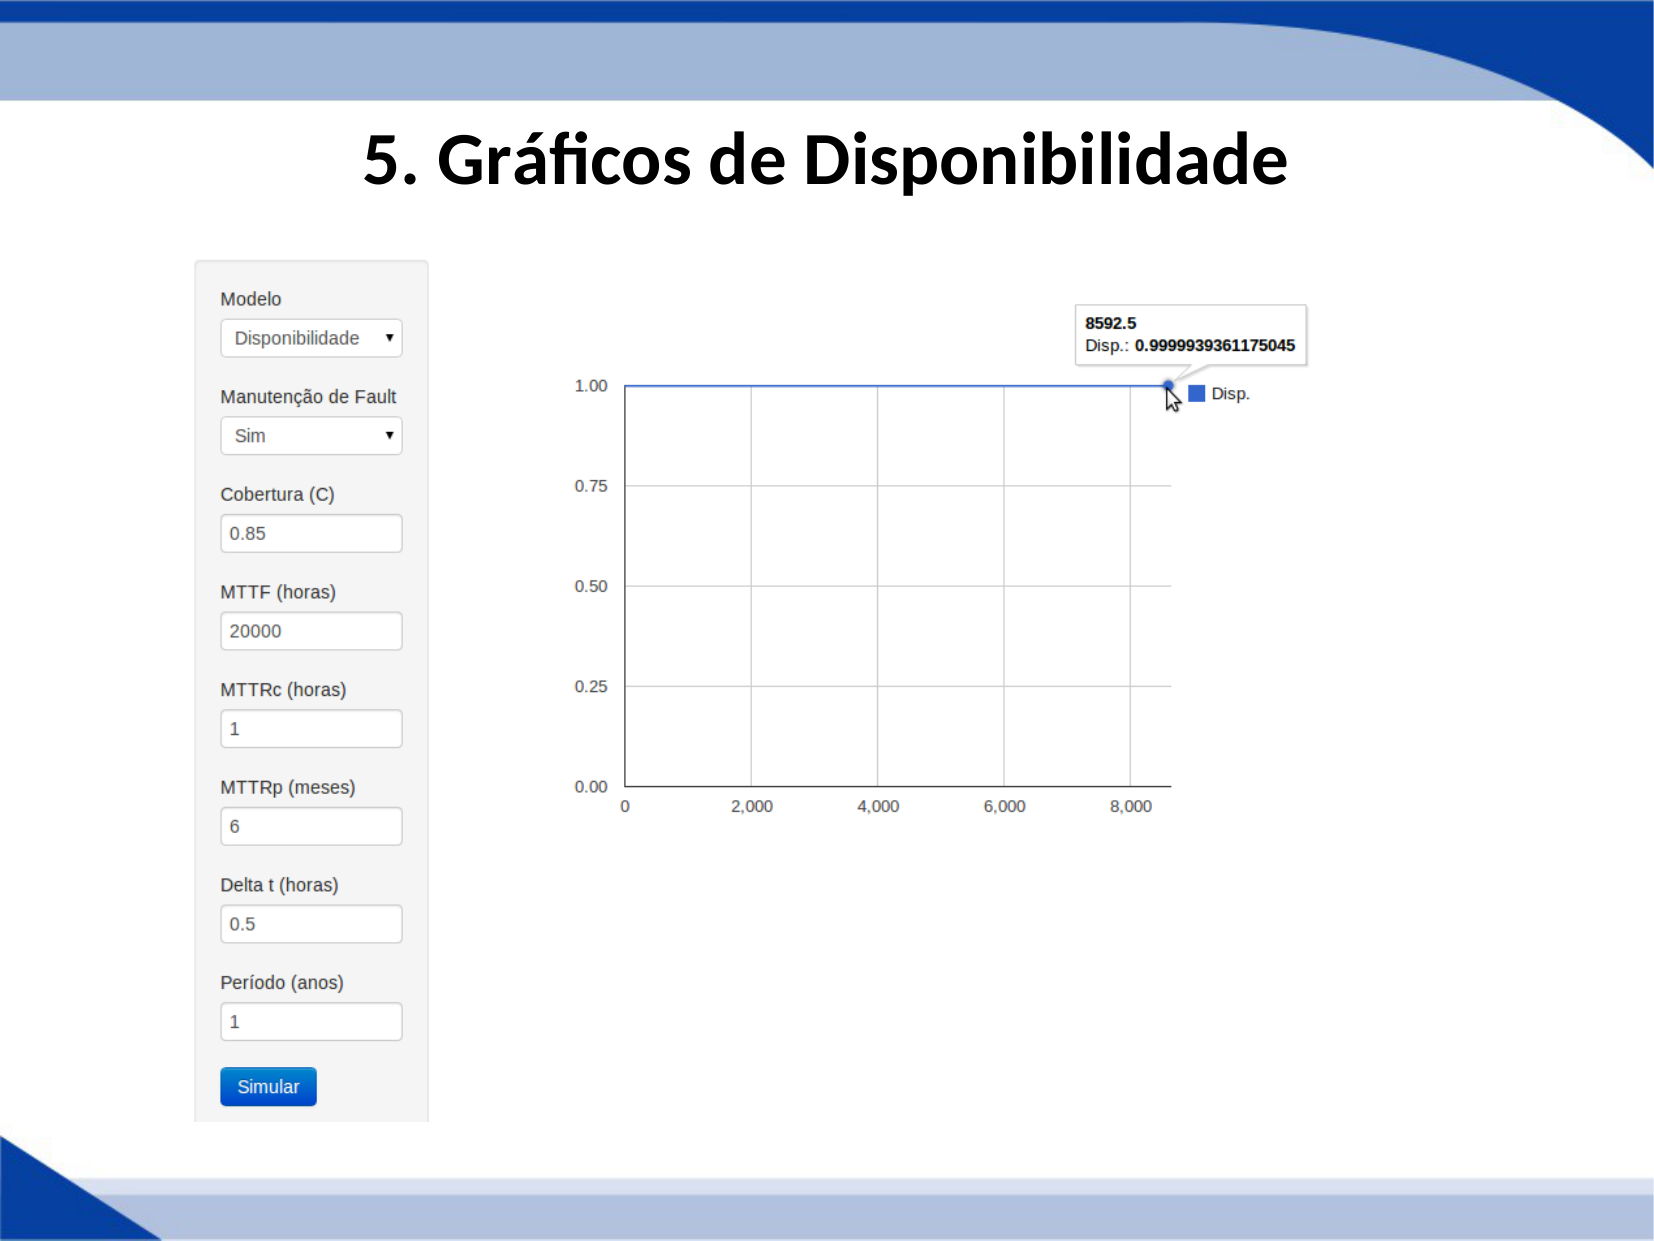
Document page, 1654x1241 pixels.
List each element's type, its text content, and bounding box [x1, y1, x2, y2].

picture [0, 0, 1654, 1241]
title 5. Gráficos de Disponibilidade [82, 49, 1571, 257]
